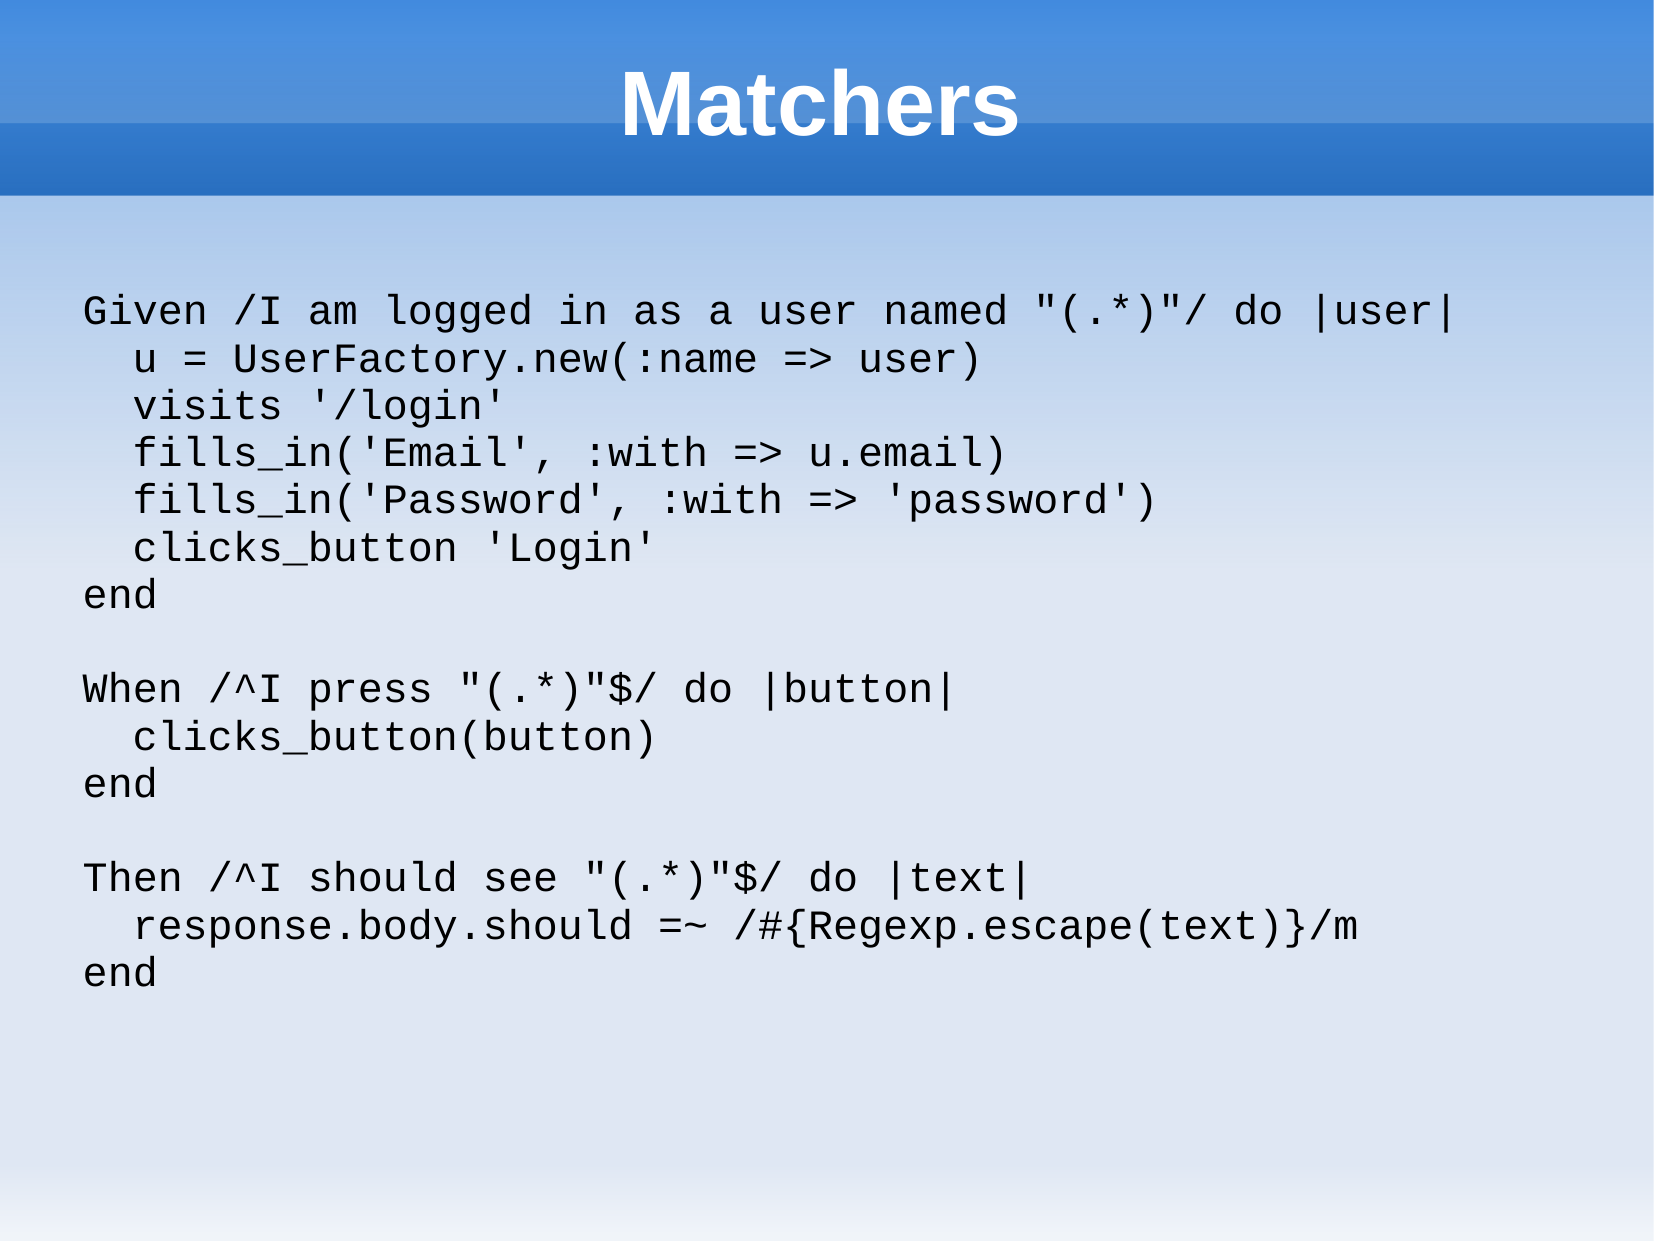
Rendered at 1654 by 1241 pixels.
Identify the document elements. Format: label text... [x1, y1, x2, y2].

title Matchers [76, 0, 1565, 208]
list Given /I am logged in as a user named "(.*)"/ do |user| u = UserFactory.new(:name => user) visits '/login' fills_in('Email', :with => u.email) fills_in('Password', :with => 'password') clicks_button 'Login' end When /^I press "(.*)"$/ do |button| clicks_button(button) end Then /^I should see "(.*)"$/ do |text| response.body.should =~ /#{Regexp.escape(text)}/m end [82, 290, 1571, 1109]
picture [0, 0, 1654, 1241]
